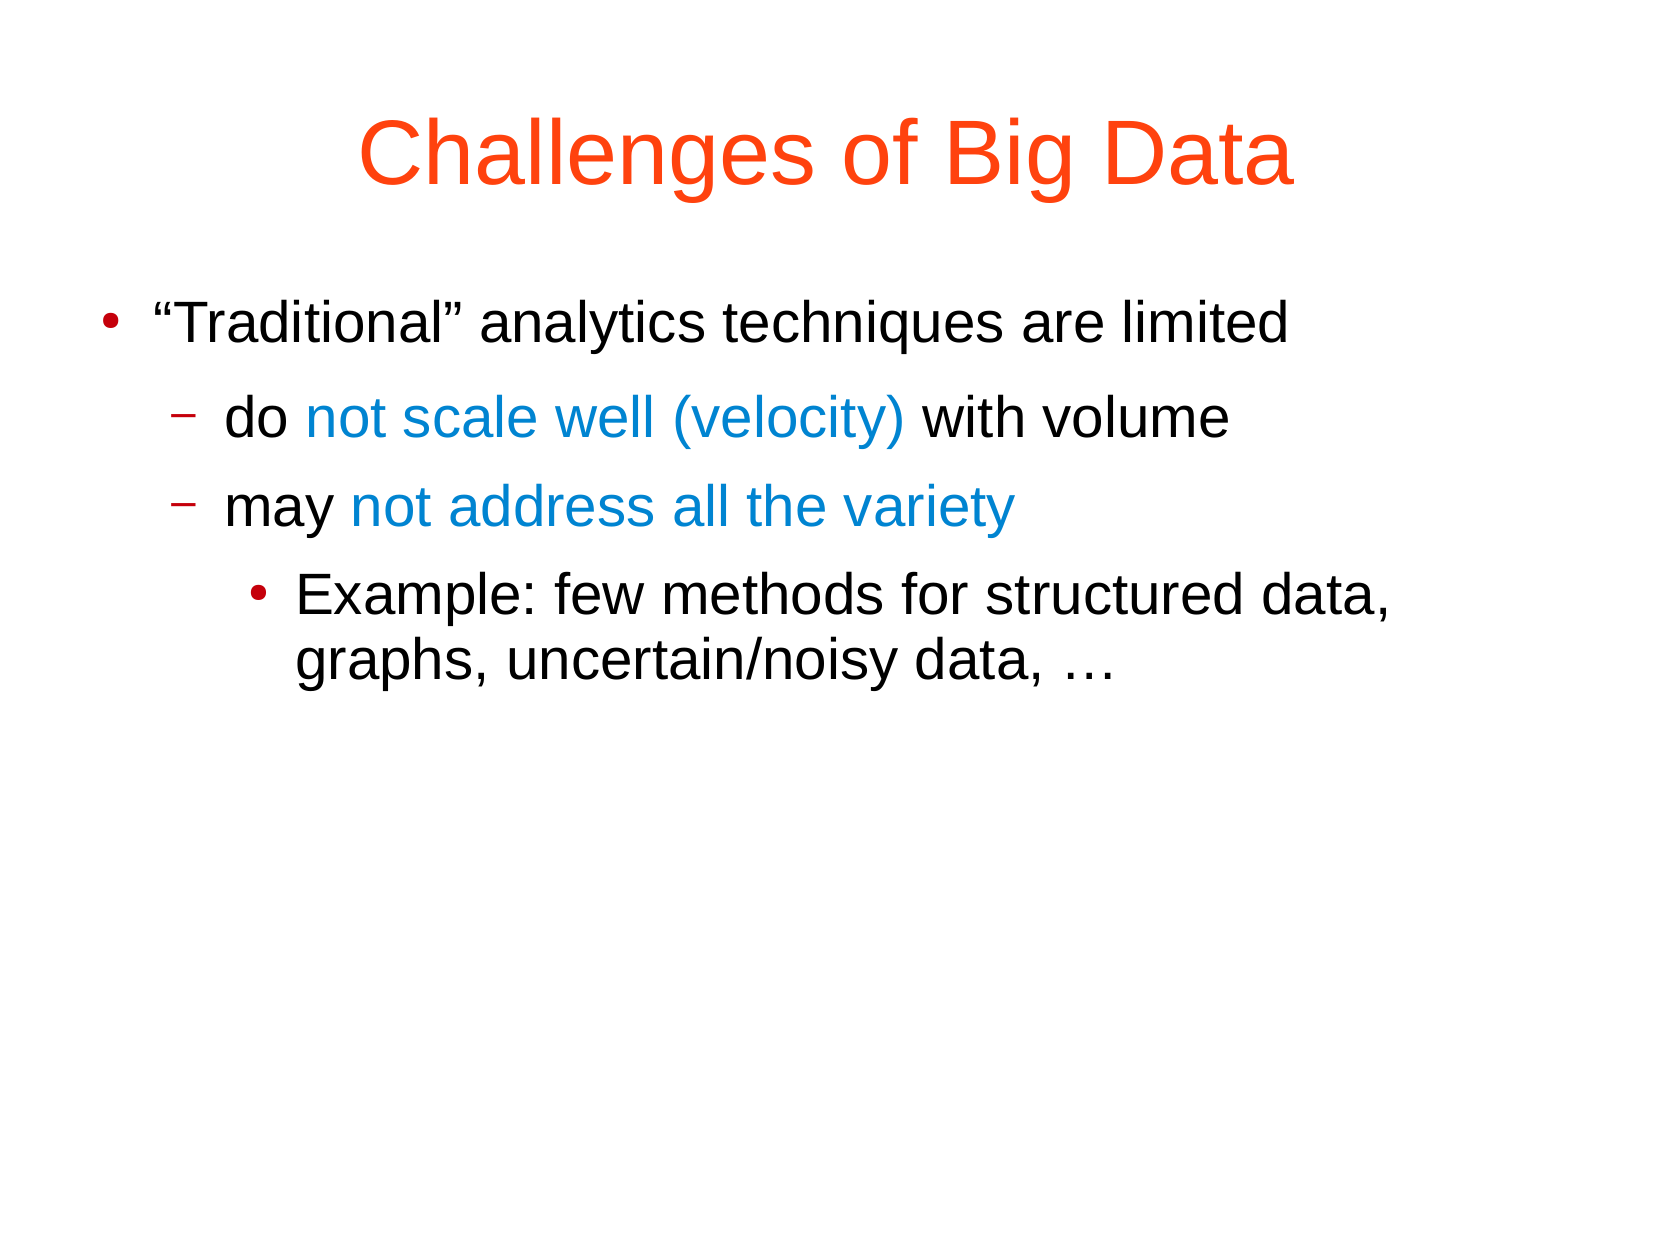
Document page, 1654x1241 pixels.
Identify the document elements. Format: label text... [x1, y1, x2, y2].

list “Traditional” analytics techniques are limited do not scale well (velocity) with volume may not address all the variety Example: few methods for structured data, graphs, uncertain/noisy data, … [82, 290, 1538, 1010]
title Challenges of Big Data [82, 49, 1571, 257]
